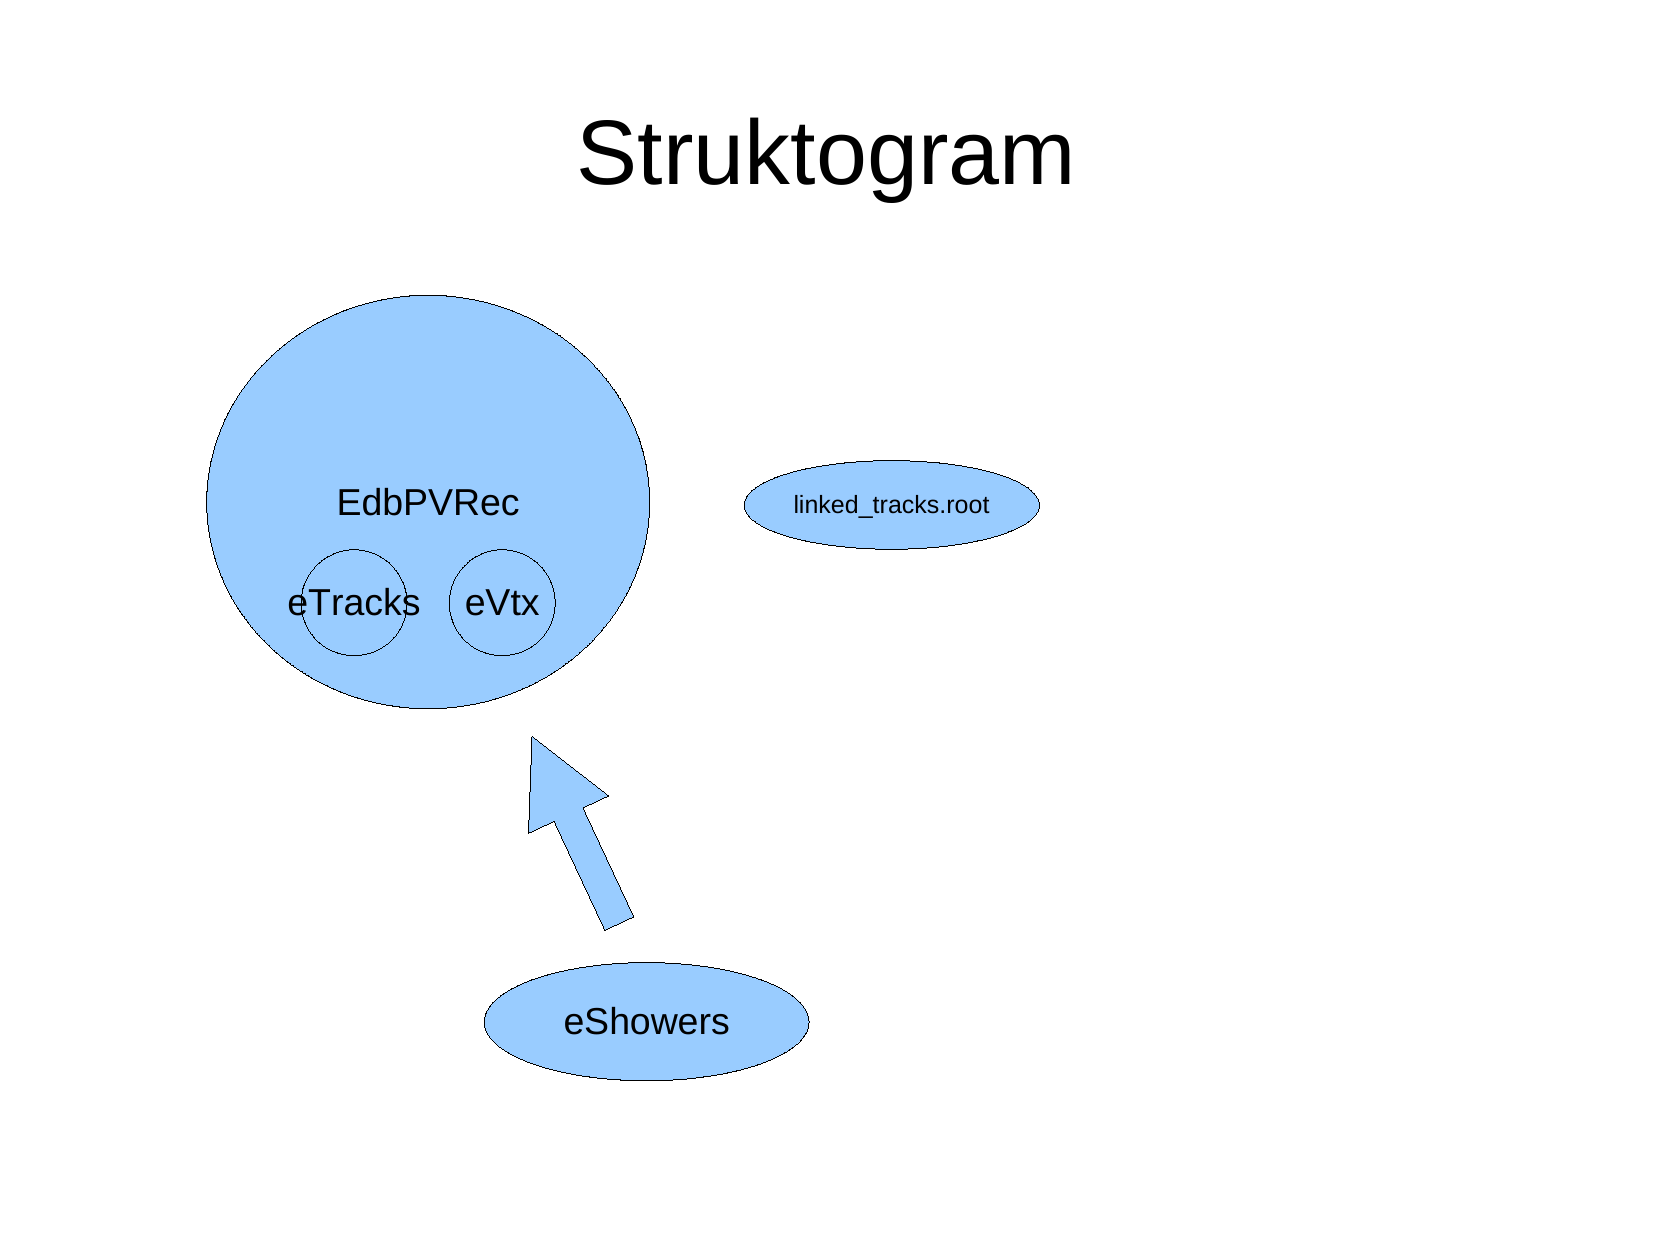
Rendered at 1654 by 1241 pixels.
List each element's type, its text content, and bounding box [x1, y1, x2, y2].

text_box EdbPVRec [206, 295, 650, 709]
text_box [528, 736, 634, 931]
title Struktogram [82, 49, 1571, 257]
text_box linked_tracks.root [744, 460, 1040, 550]
text_box eVtx [449, 549, 556, 656]
text_box eShowers [484, 962, 810, 1081]
text_box eTracks [301, 549, 407, 656]
